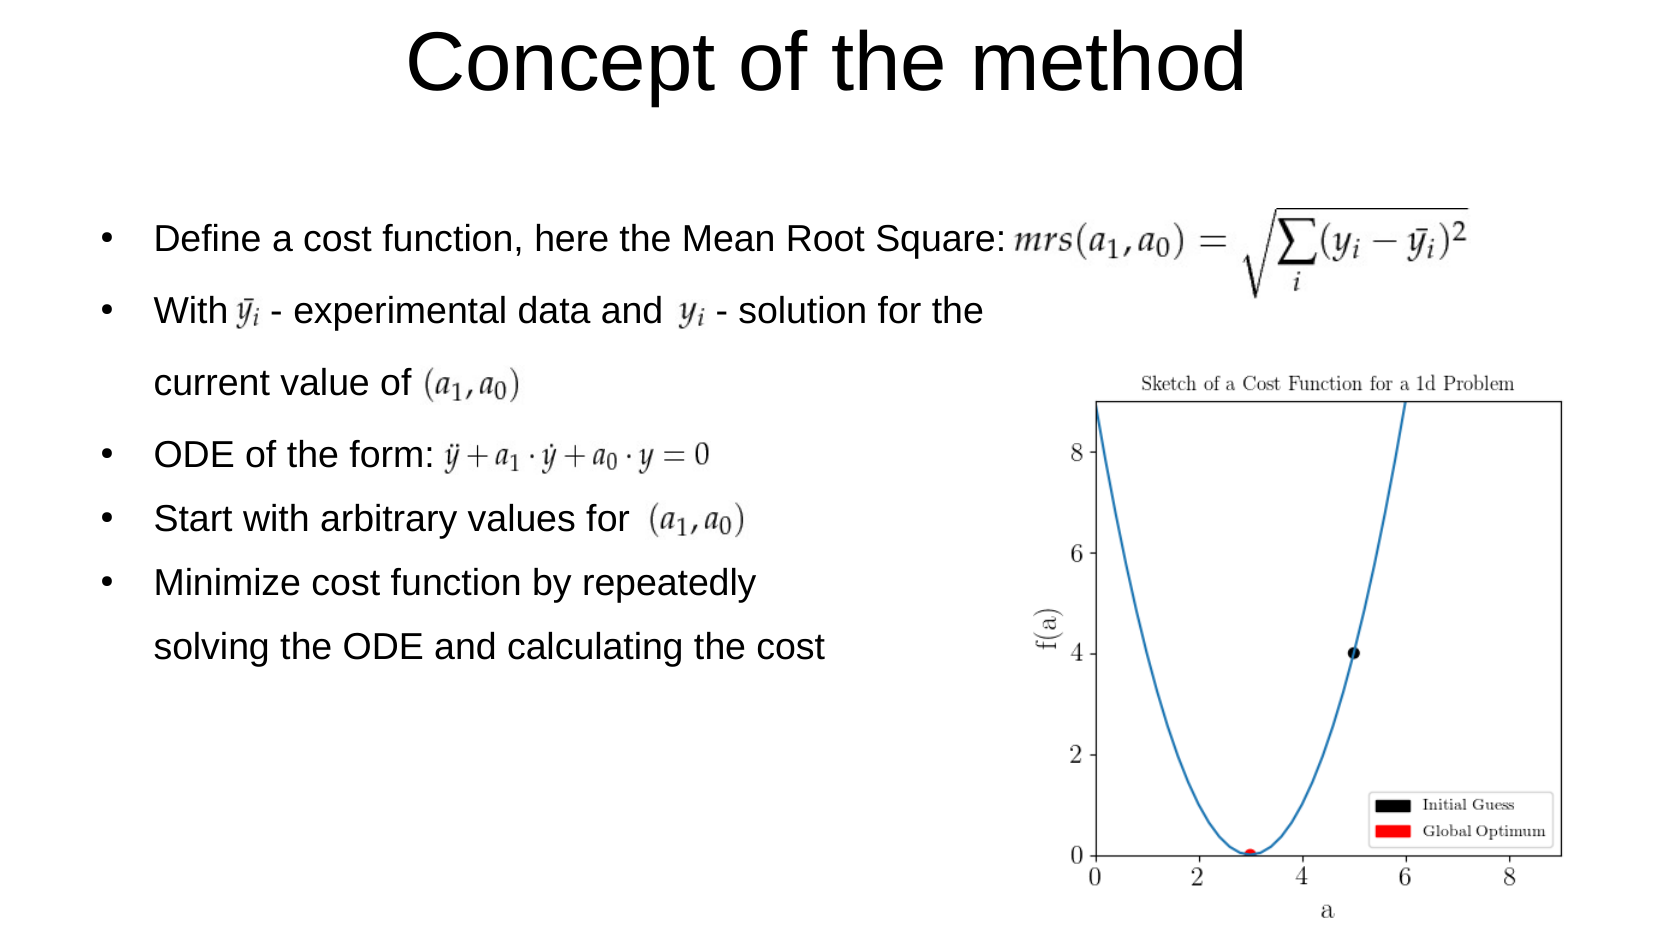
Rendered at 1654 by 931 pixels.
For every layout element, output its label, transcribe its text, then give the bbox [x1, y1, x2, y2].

picture [675, 299, 710, 331]
picture [1020, 329, 1621, 931]
title Concept of the method [82, 8, 1571, 116]
picture [645, 500, 751, 541]
list Define a cost function, here the Mean Root Square: With - experimental data and - solution for the current value of ODE of the form: Start with arbitrary values for Minimize cost function by repeatedly solving the ODE and calculating the cost [82, 217, 1571, 758]
picture [441, 440, 712, 475]
picture [1011, 208, 1471, 301]
picture [233, 296, 264, 331]
picture [420, 365, 526, 406]
